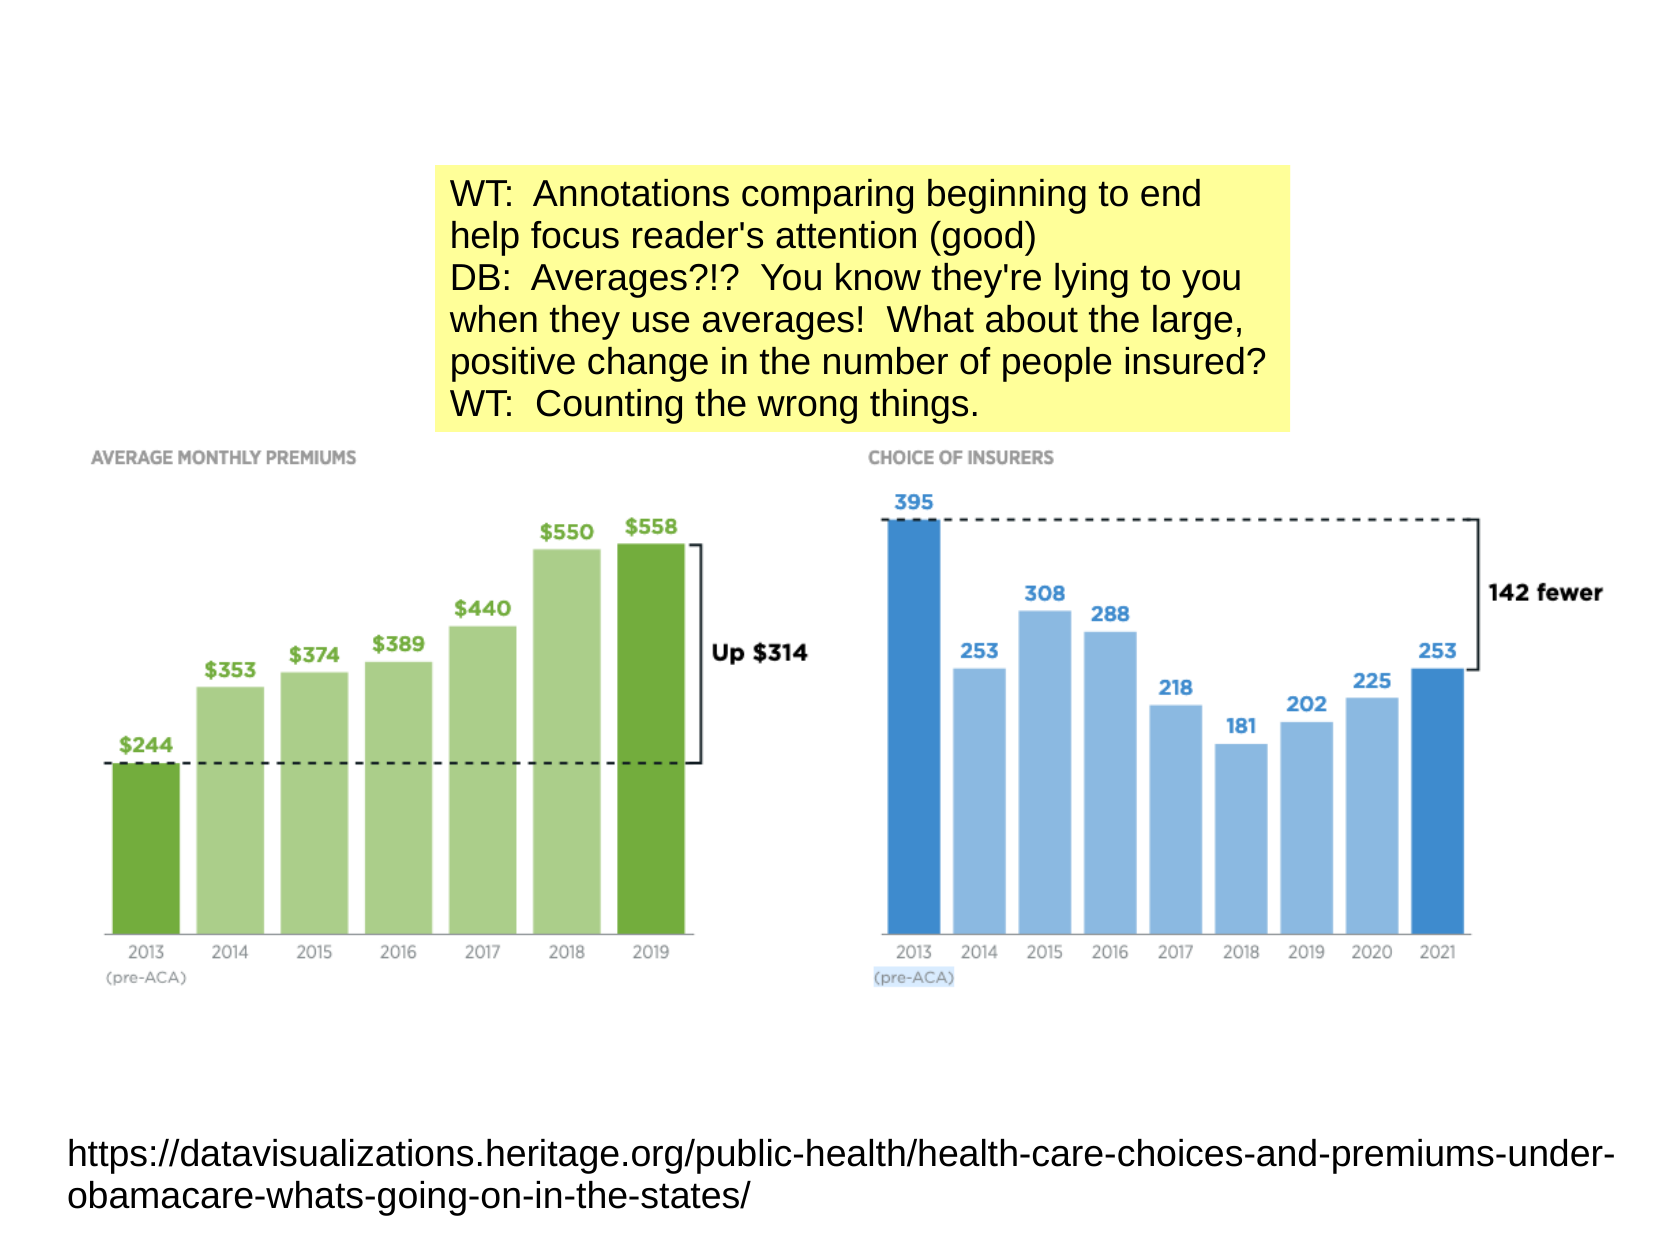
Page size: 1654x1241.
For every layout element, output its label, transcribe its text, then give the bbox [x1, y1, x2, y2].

picture [8, 407, 1654, 1024]
text_box WT: Annotations comparing beginning to end help focus reader's attention (good) DB: Averages?!? You know they're lying to you when they use averages! What about the large, positive change in the number of people insured? WT: Counting the wrong things. [435, 165, 1291, 432]
text_box https://datavisualizations.heritage.org/public-health/health-care-choices-and-premiums-under-obamacare-whats-going-on-in-the-states/ [52, 1125, 1636, 1224]
